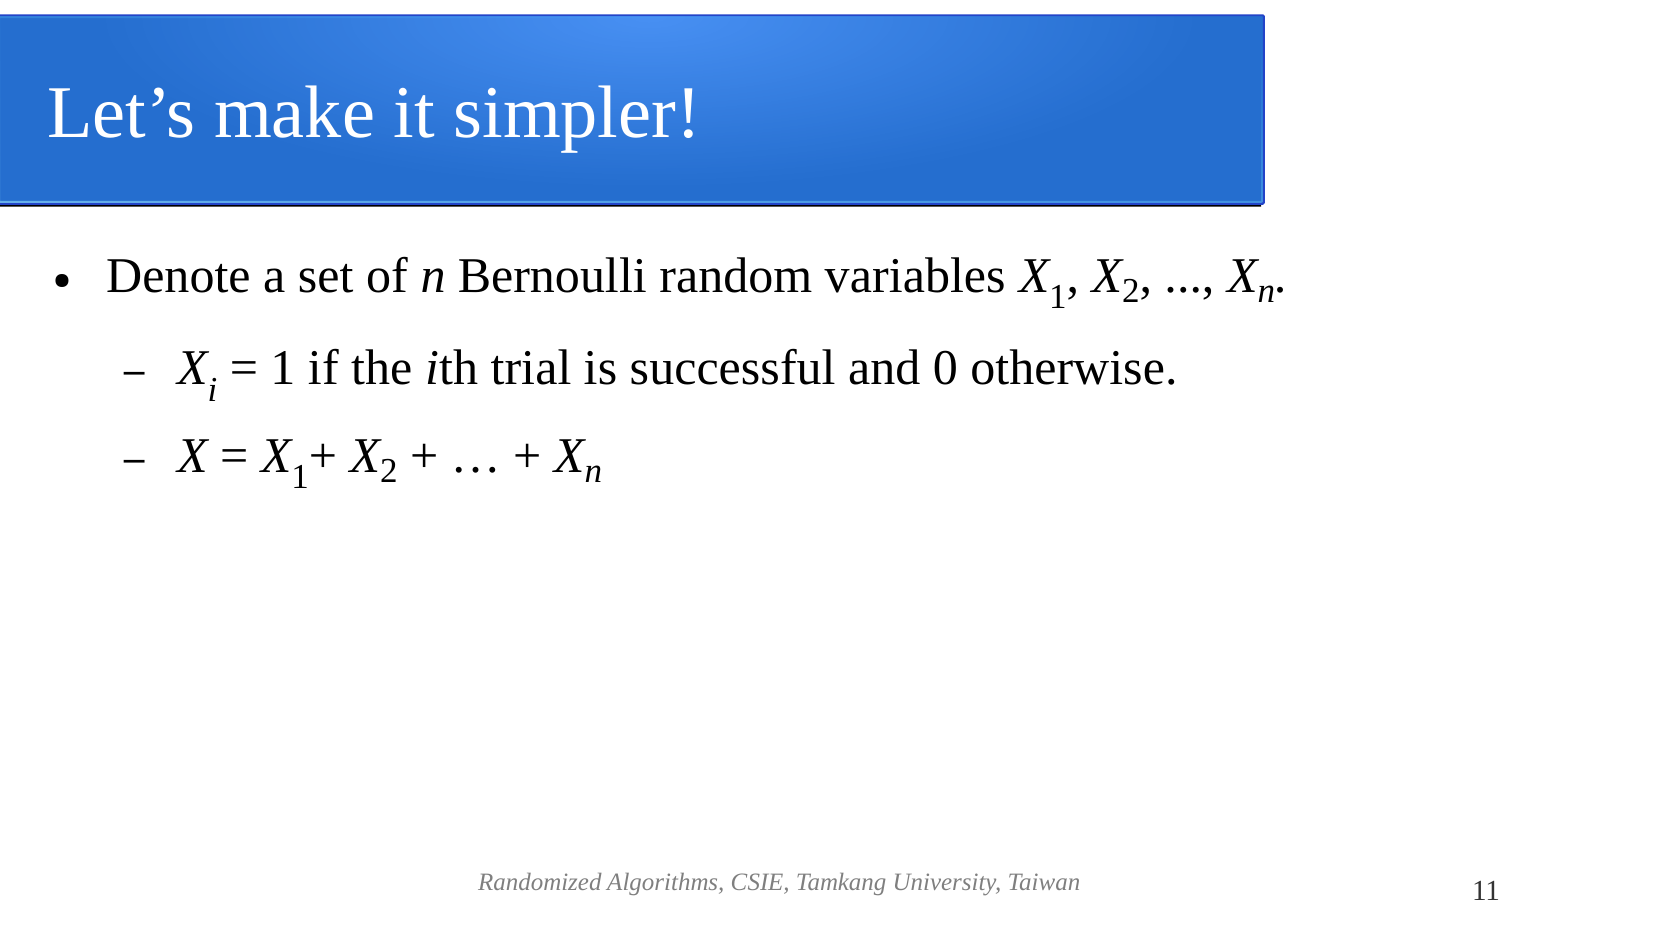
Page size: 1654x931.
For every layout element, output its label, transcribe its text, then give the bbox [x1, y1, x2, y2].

title Let’s make it simpler! [47, 35, 1199, 189]
list Denote a set of n Bernoulli random variables X1, X2, ..., Xn. Xi = 1 if the ith trial is successful and 0 otherwise. X = X1+ X2 + … + Xn [35, 248, 1524, 788]
